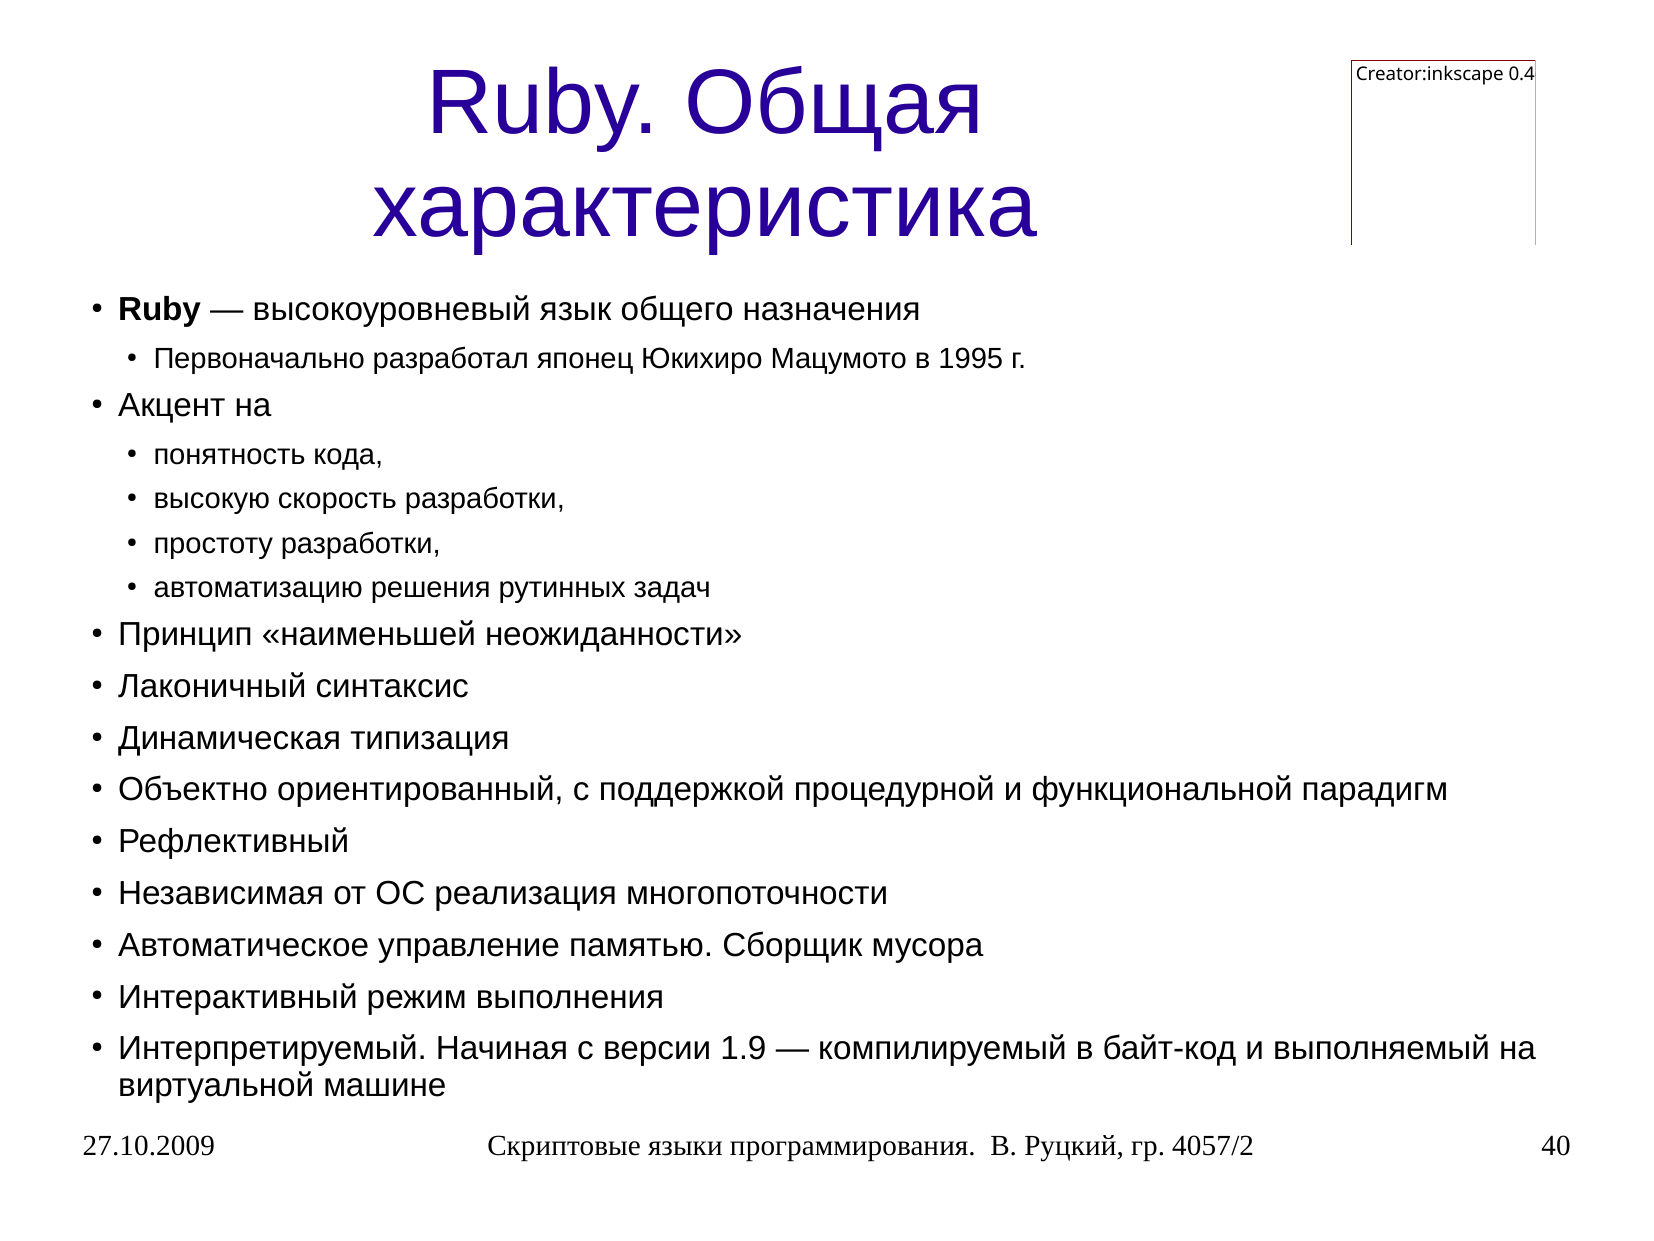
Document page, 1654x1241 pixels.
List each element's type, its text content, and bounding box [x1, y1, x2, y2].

title Ruby. Общая характеристика [82, 49, 1329, 257]
list Ruby — высокоуровневый язык общего назначения Первоначально разработал японец Юкихиро Мацумото в 1995 г. Акцент на понятность кода, высокую скорость разработки, простоту разработки, автоматизацию решения рутинных задач Принцип «наименьшей неожиданности» Лаконичный синтаксис Динамическая типизация Объектно ориентированный, с поддержкой процедурной и функциональной парадигм Рефлективный Независимая от ОС реализация многопоточности Автоматическое управление памятью. Сборщик мусора Интерактивный режим выполнения Интерпретируемый. Начиная с версии 1.9 — компилируемый в байт-код и выполняемый на виртуальной машине [82, 290, 1571, 1109]
picture [1349, 59, 1536, 245]
